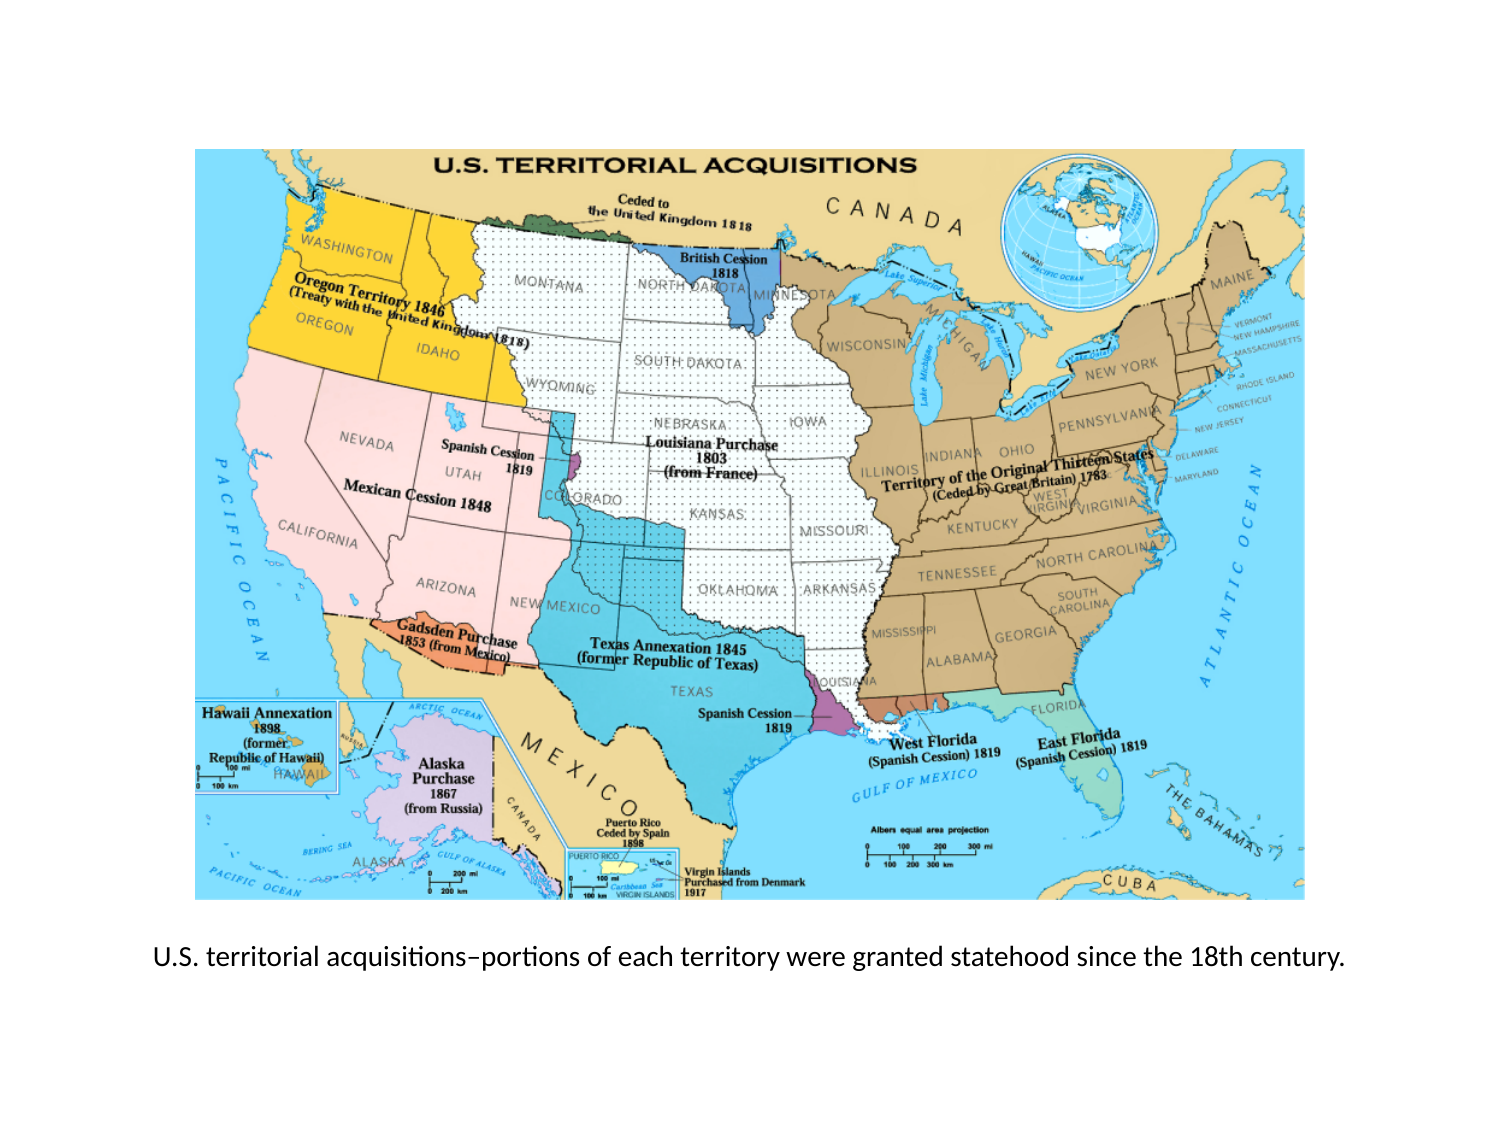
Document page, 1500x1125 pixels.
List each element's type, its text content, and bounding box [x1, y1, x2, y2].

picture [195, 149, 1305, 900]
text_box U.S. territorial acquisitions–portions of each territory were granted statehood since the 18th century. [138, 929, 1362, 980]
